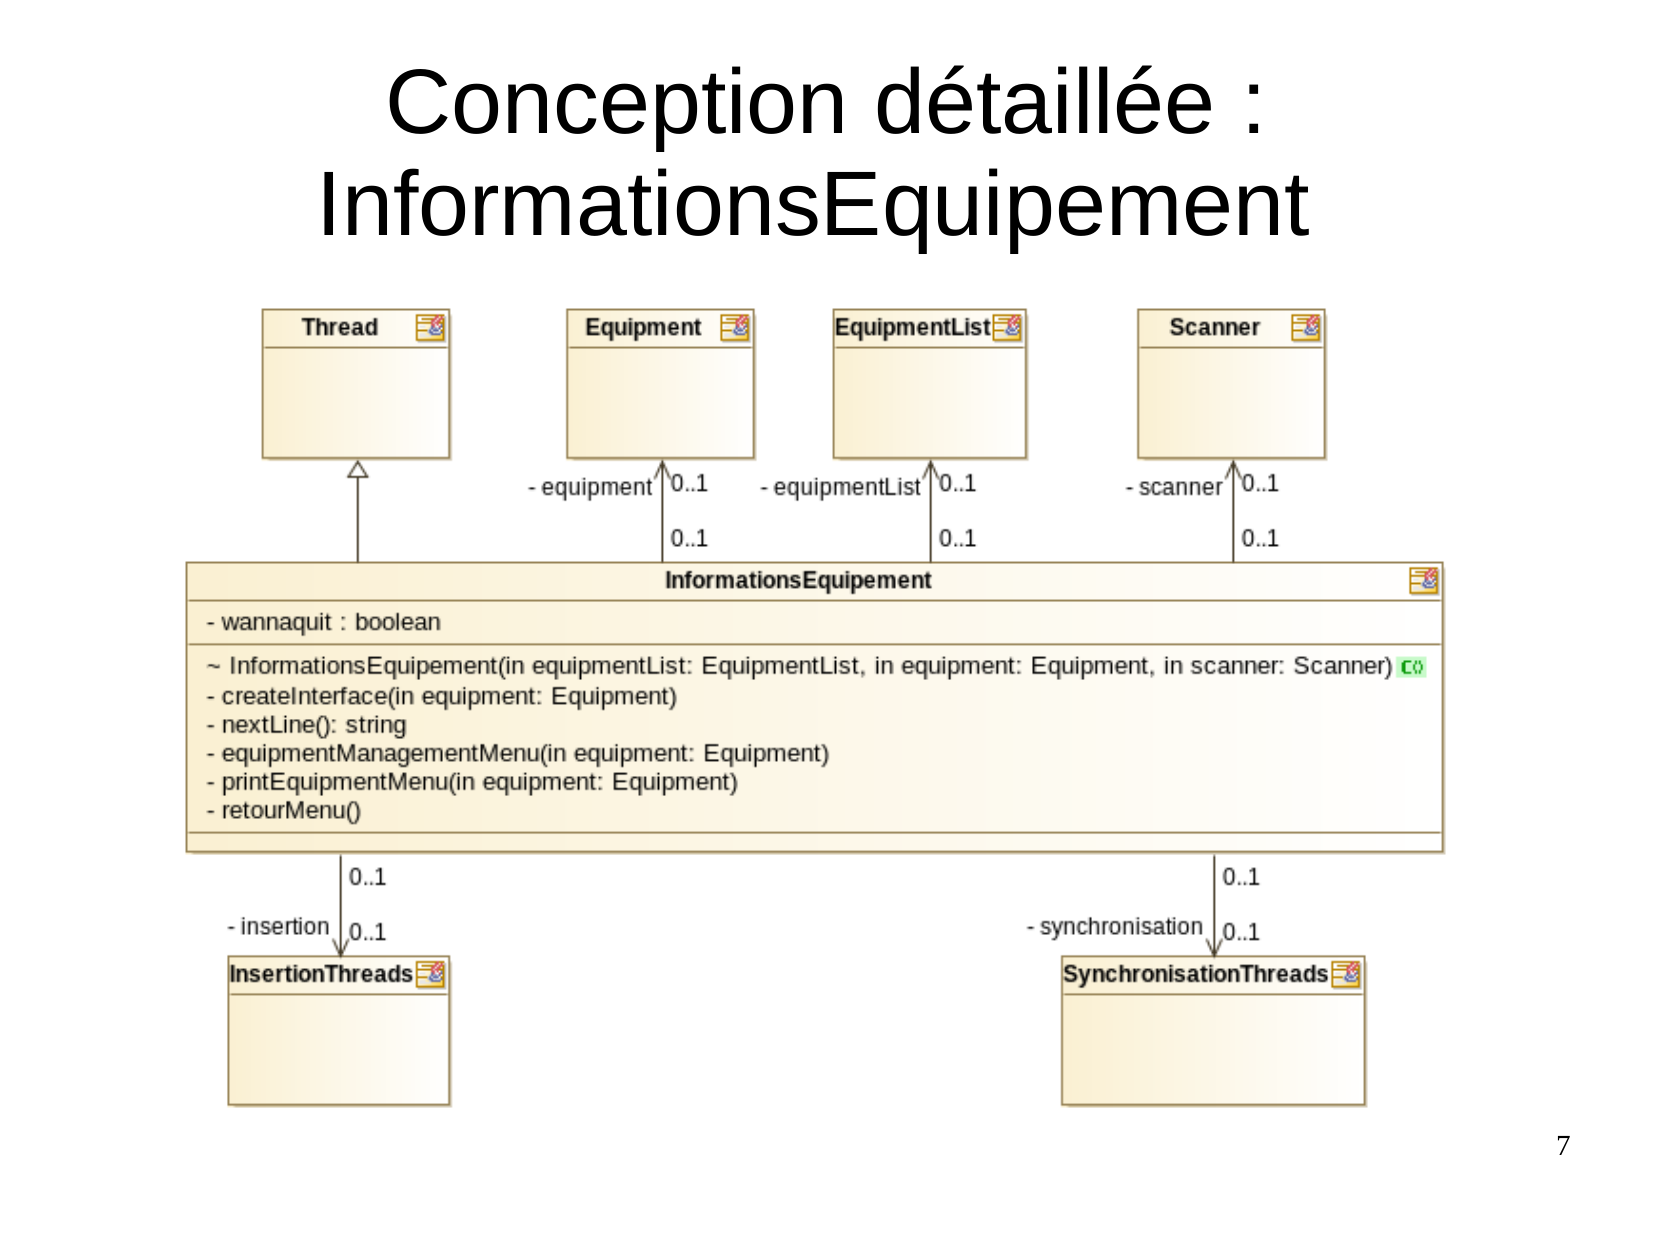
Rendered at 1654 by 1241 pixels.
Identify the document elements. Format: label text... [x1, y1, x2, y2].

title Conception détaillée : InformationsEquipement [82, 49, 1571, 257]
picture [167, 290, 1465, 1127]
